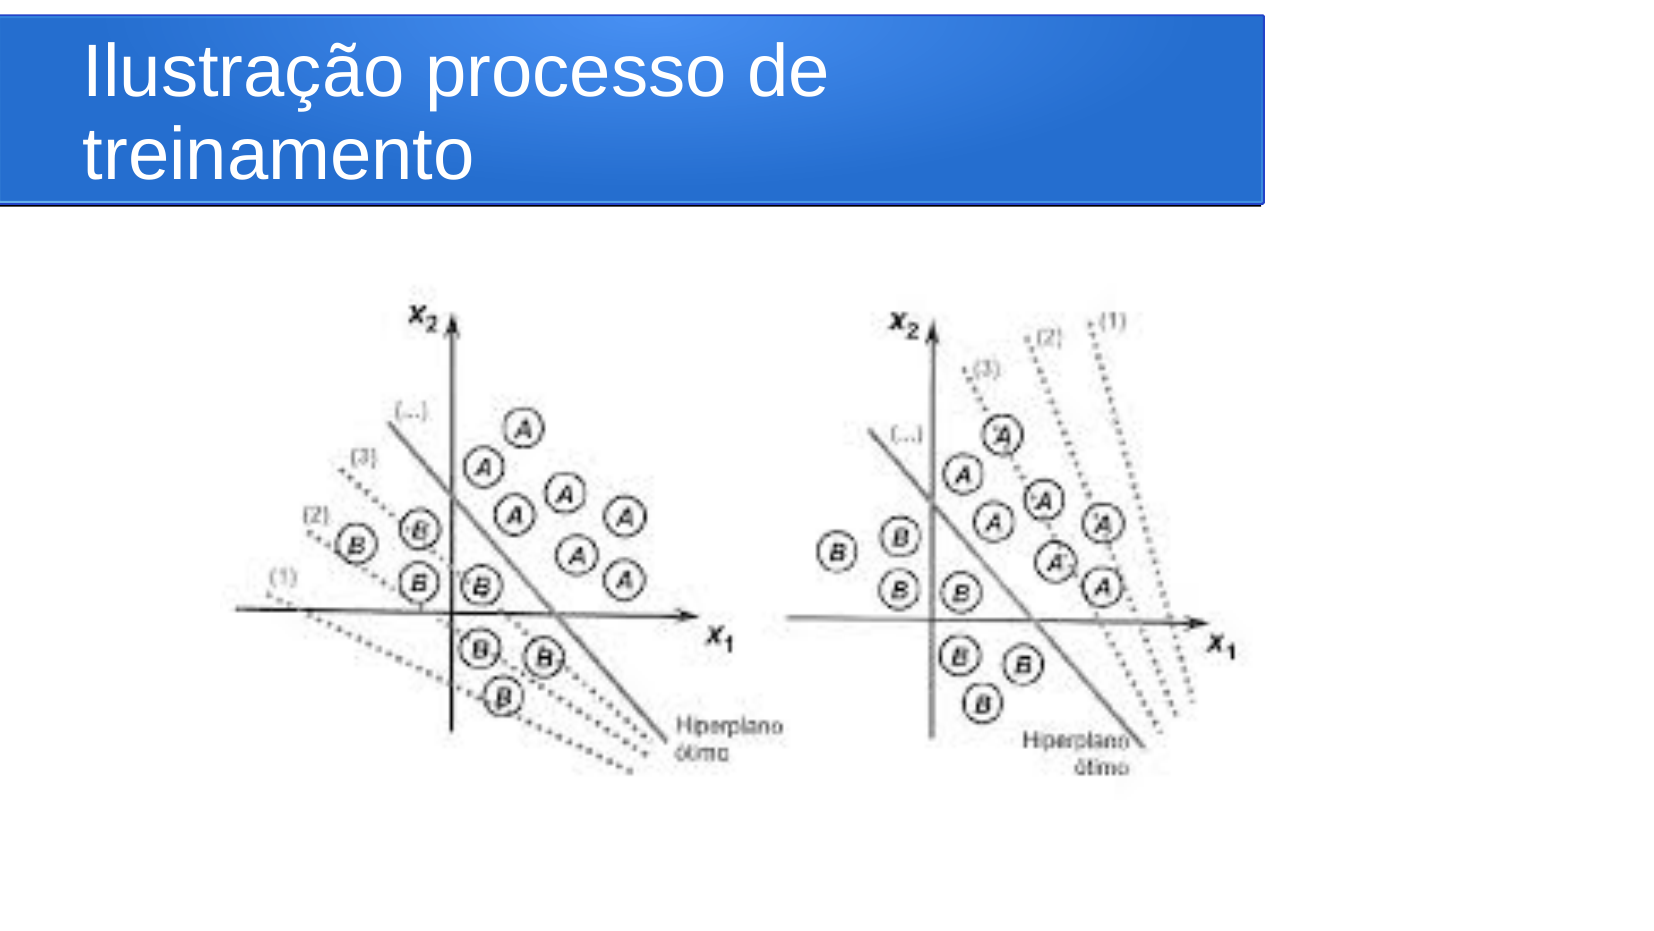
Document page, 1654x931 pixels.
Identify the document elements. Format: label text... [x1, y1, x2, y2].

title Ilustração processo de treinamento [82, 29, 1235, 196]
picture [220, 259, 1300, 800]
